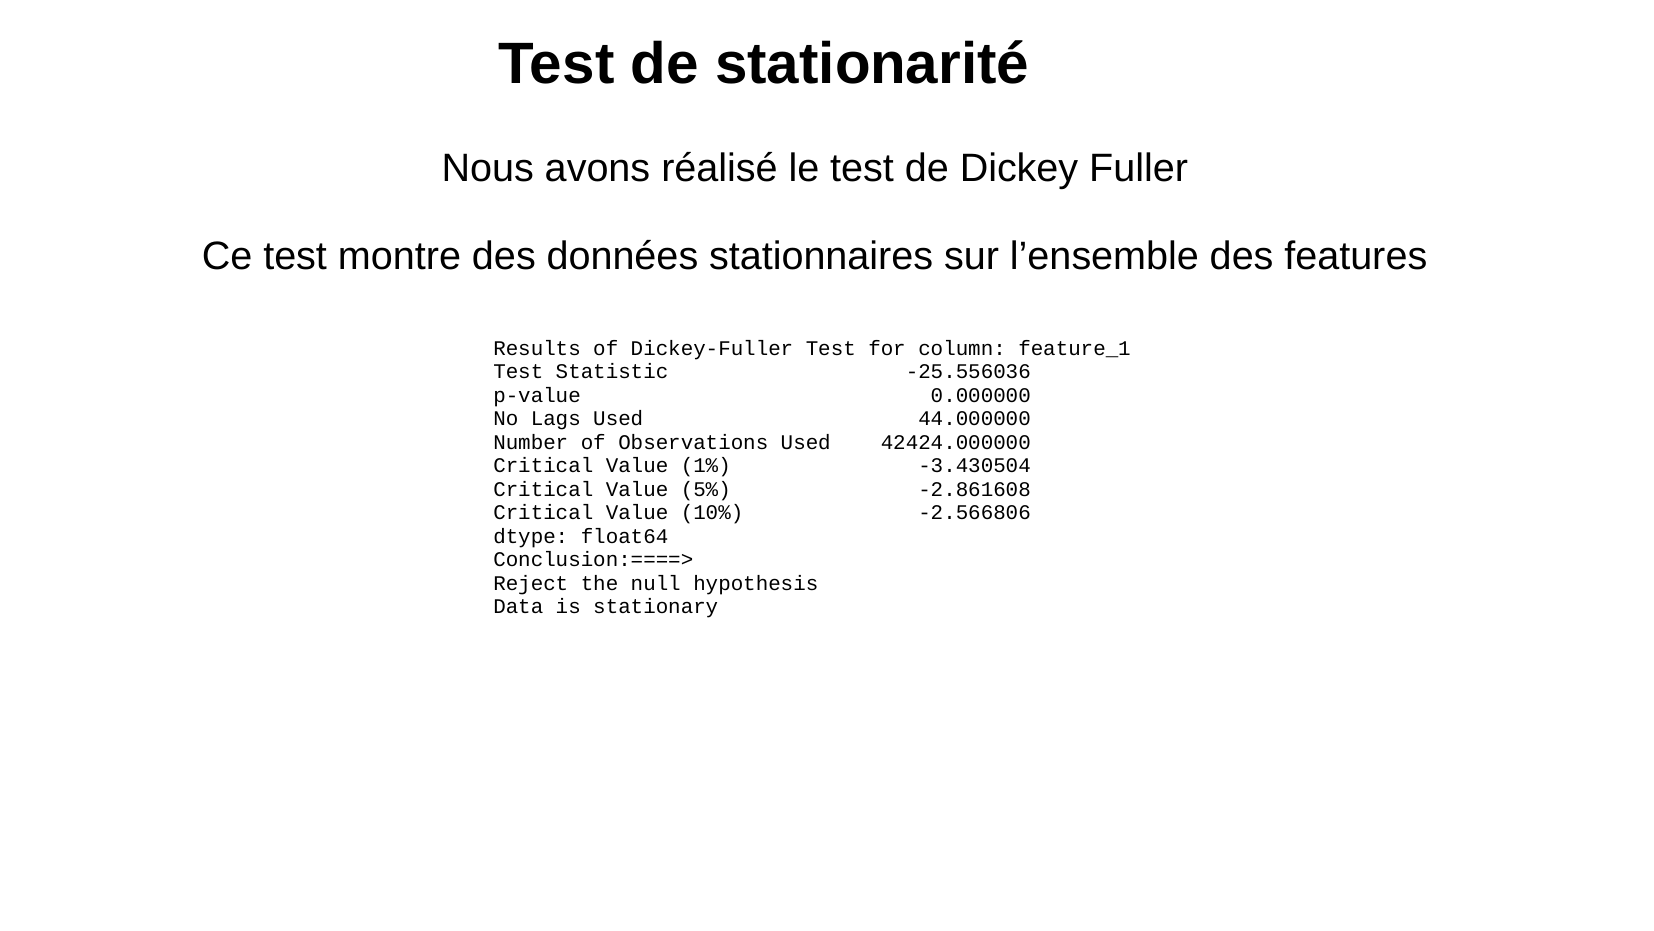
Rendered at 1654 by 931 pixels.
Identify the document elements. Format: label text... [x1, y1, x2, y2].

text_box Results of Dickey-Fuller Test for column: feature_1 Test Statistic -25.556036 p-value 0.000000 No Lags Used 44.000000 Number of Observations Used 42424.000000 Critical Value (1%) -3.430504 Critical Value (5%) -2.861608 Critical Value (10%) -2.566806 dtype: float64 Conclusion:====> Reject the null hypothesis Data is stationary [478, 330, 1146, 628]
text_box Test de stationarité [484, 23, 1654, 104]
list Nous avons réalisé le test de Dickey Fuller Ce test montre des données stationnaires sur l’ensemble des features [35, 145, 1524, 686]
